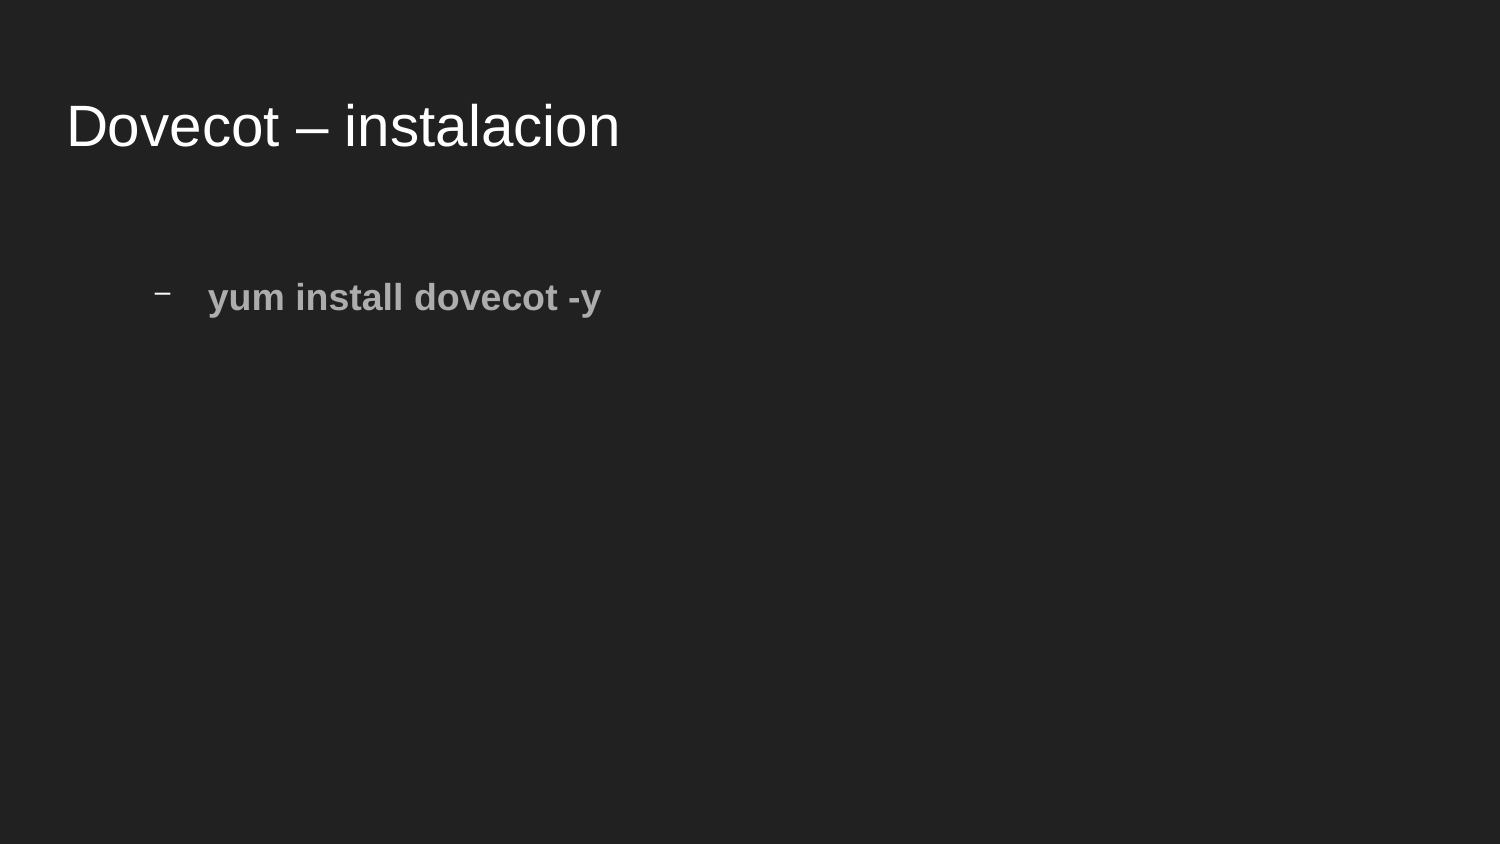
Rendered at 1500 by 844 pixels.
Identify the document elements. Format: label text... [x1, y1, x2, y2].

title Dovecot – instalacion [51, 72, 1449, 167]
list yum install dovecot -y [51, 189, 1261, 750]
